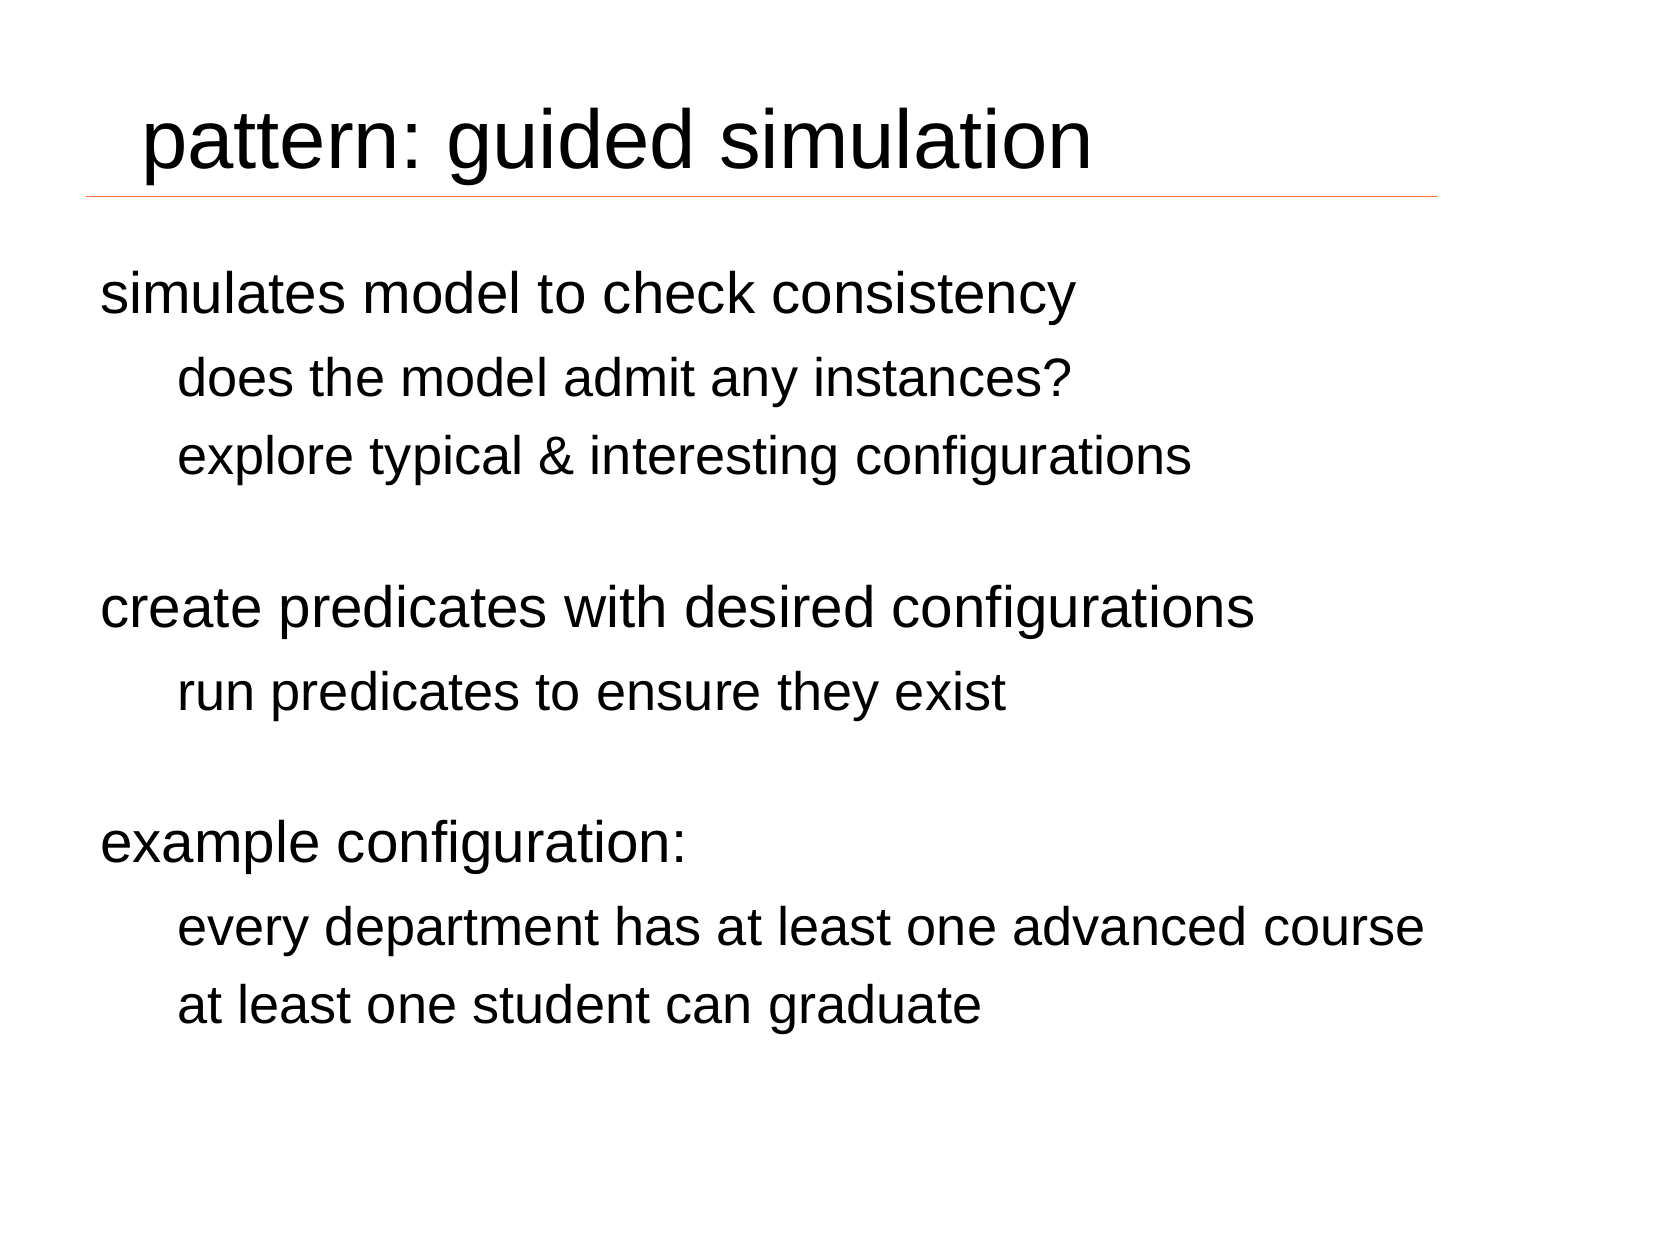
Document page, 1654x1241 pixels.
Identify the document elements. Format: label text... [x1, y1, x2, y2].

title pattern: guided simulation [141, 86, 1604, 193]
list simulates model to check consistency does the model admit any instances? explore typical & interesting configurations create predicates with desired configurations run predicates to ensure they exist example configuration: every department has at least one advanced course at least one student can graduate [82, 261, 1571, 1120]
